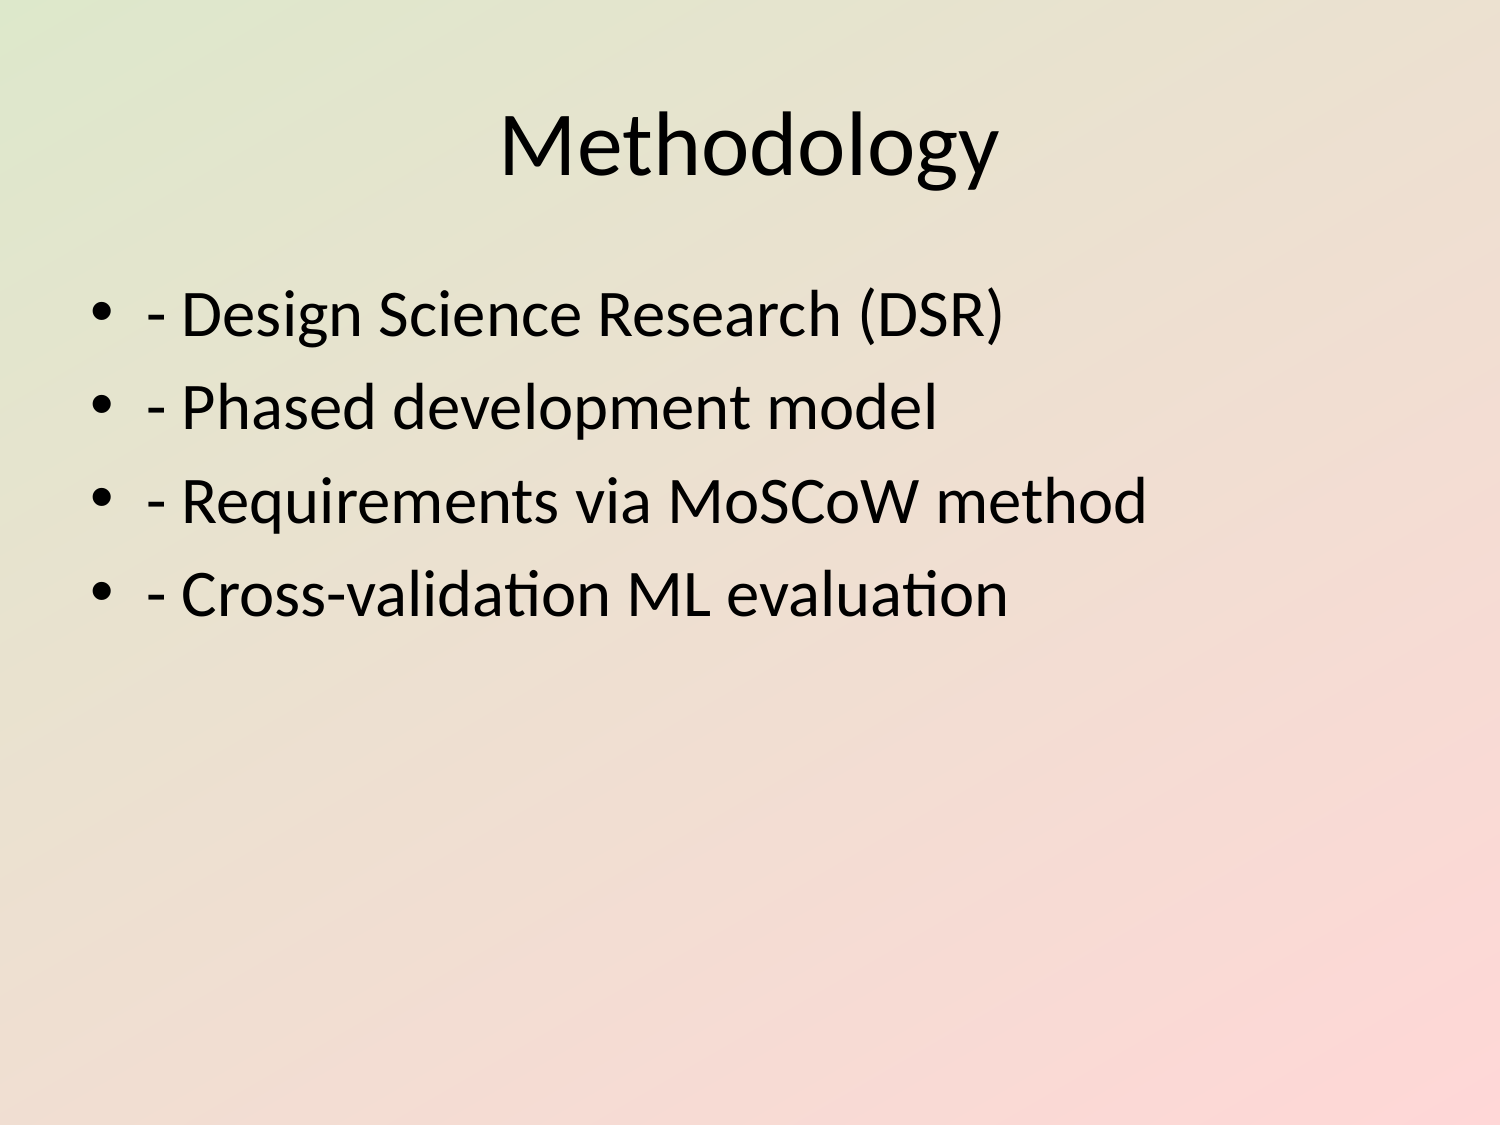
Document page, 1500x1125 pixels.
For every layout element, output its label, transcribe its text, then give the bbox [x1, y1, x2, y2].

title Methodology [75, 45, 1425, 233]
list - Design Science Research (DSR) - Phased development model - Requirements via MoSCoW method - Cross-validation ML evaluation [75, 262, 1425, 1005]
